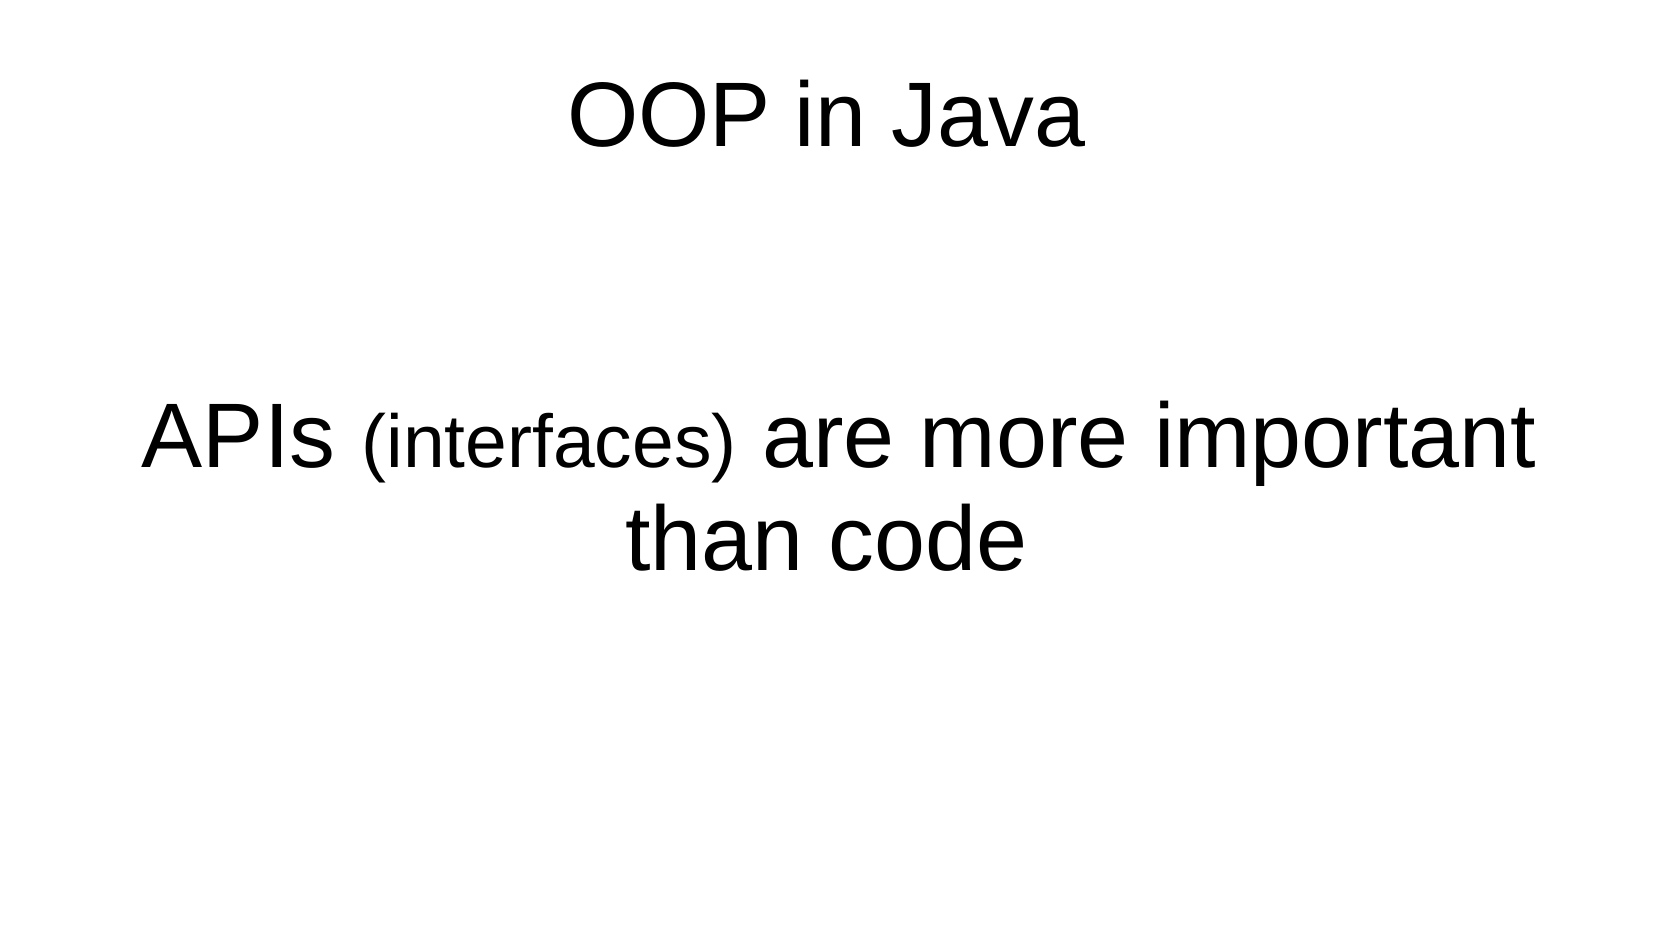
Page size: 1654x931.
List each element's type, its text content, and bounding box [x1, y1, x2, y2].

title OOP in Java [82, 37, 1571, 193]
subtitle APIs (interfaces) are more important than code [82, 217, 1571, 758]
